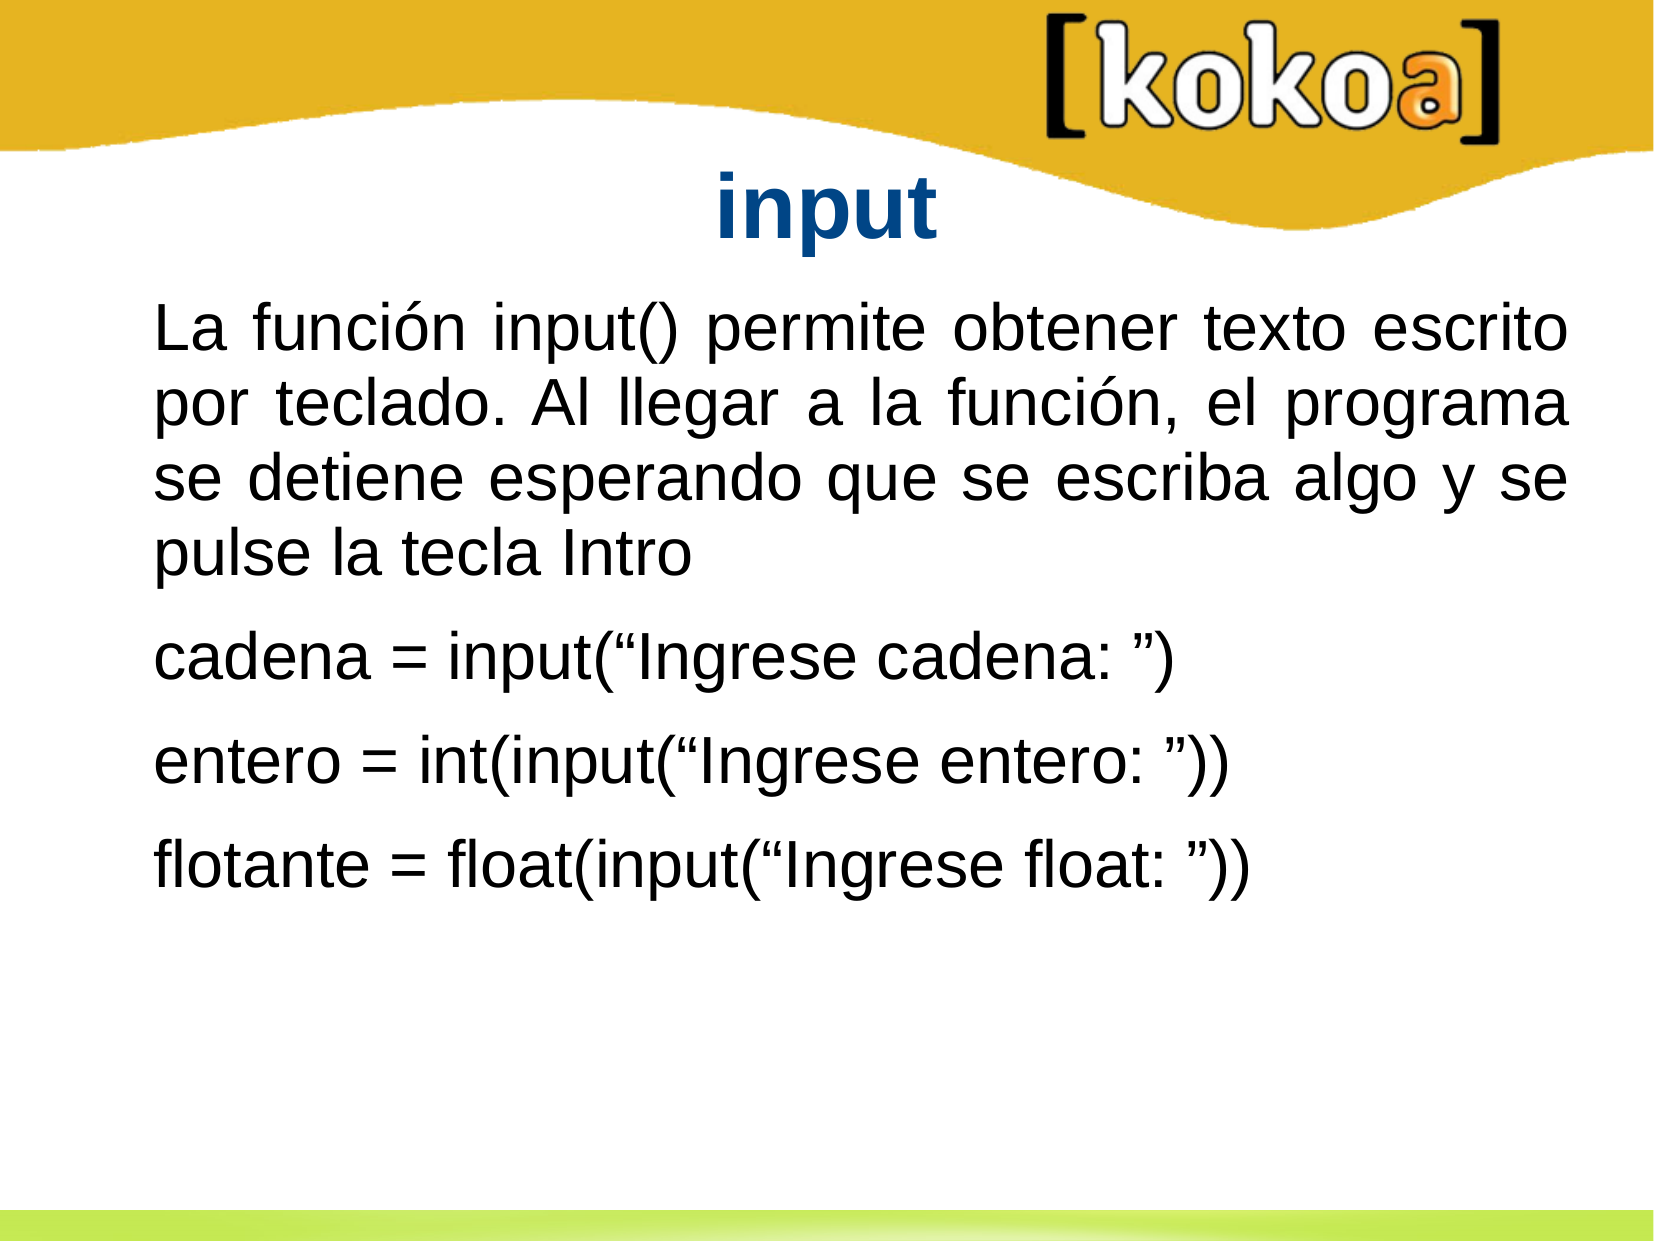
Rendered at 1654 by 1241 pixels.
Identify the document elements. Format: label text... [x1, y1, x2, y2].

picture [0, 1210, 1654, 1241]
picture [0, 0, 1654, 488]
list La función input() permite obtener texto escrito por teclado. Al llegar a la función, el programa se detiene esperando que se escriba algo y se pulse la tecla Intro cadena = input(“Ingrese cadena: ”) entero = int(input(“Ingrese entero: ”)) flotante = float(input(“Ingrese float: ”)) [82, 290, 1571, 1010]
title input [82, 103, 1571, 290]
